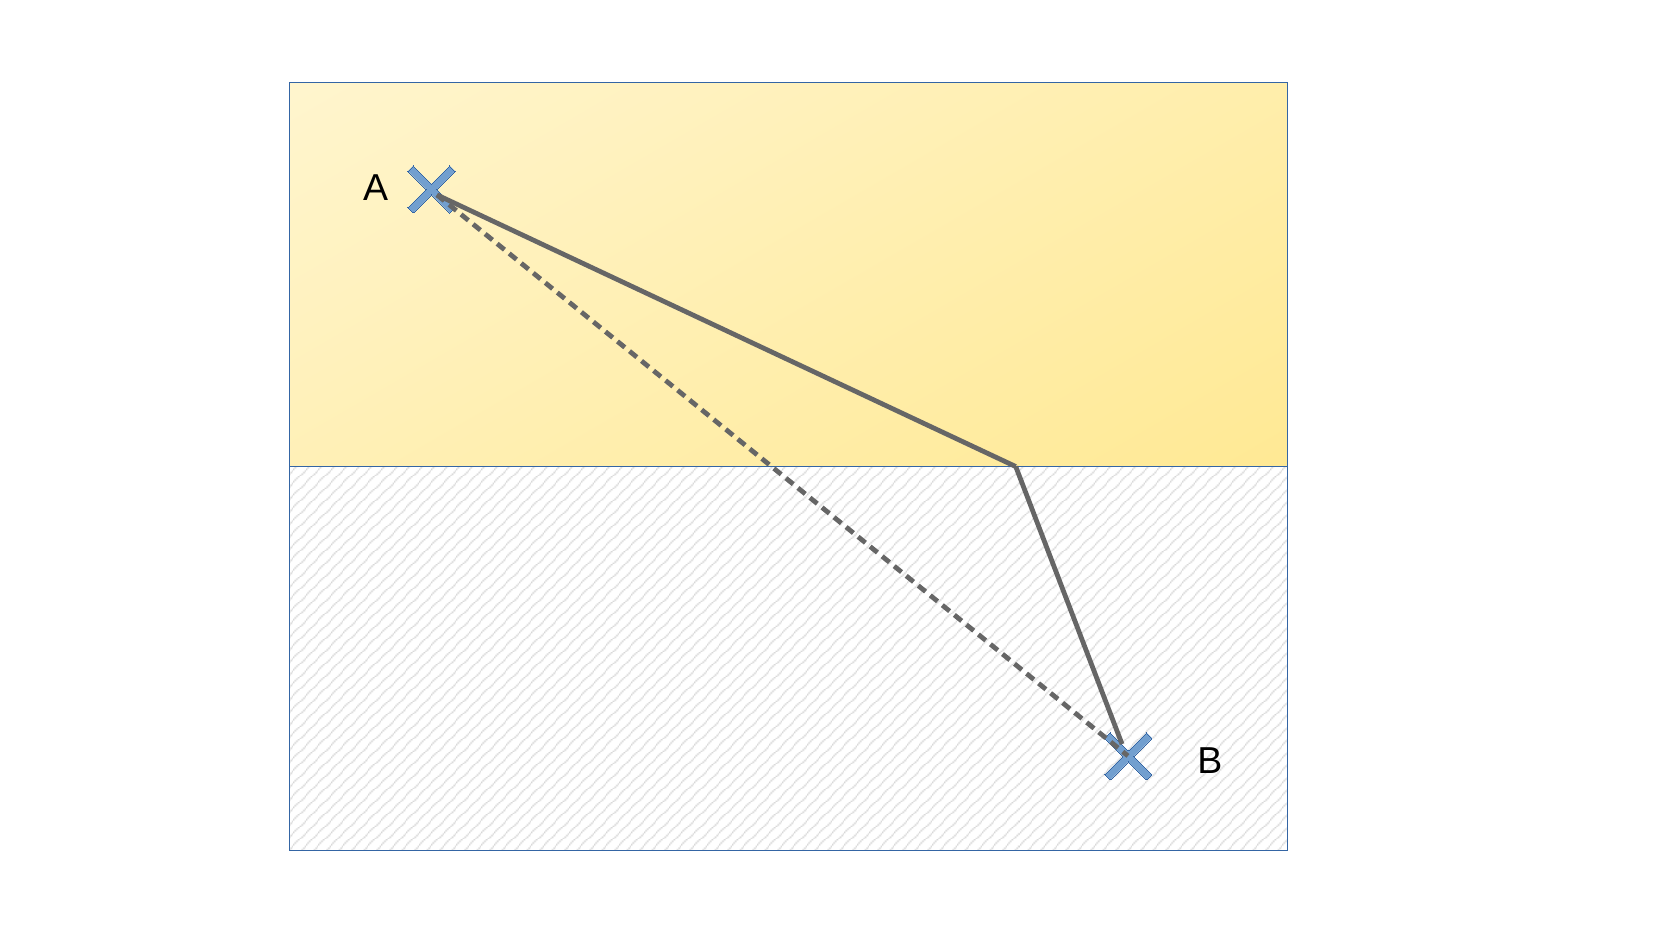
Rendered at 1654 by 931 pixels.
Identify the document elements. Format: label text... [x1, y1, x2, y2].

text_box B [1182, 732, 1236, 792]
text_box A [348, 159, 402, 231]
text_box [289, 82, 1288, 851]
